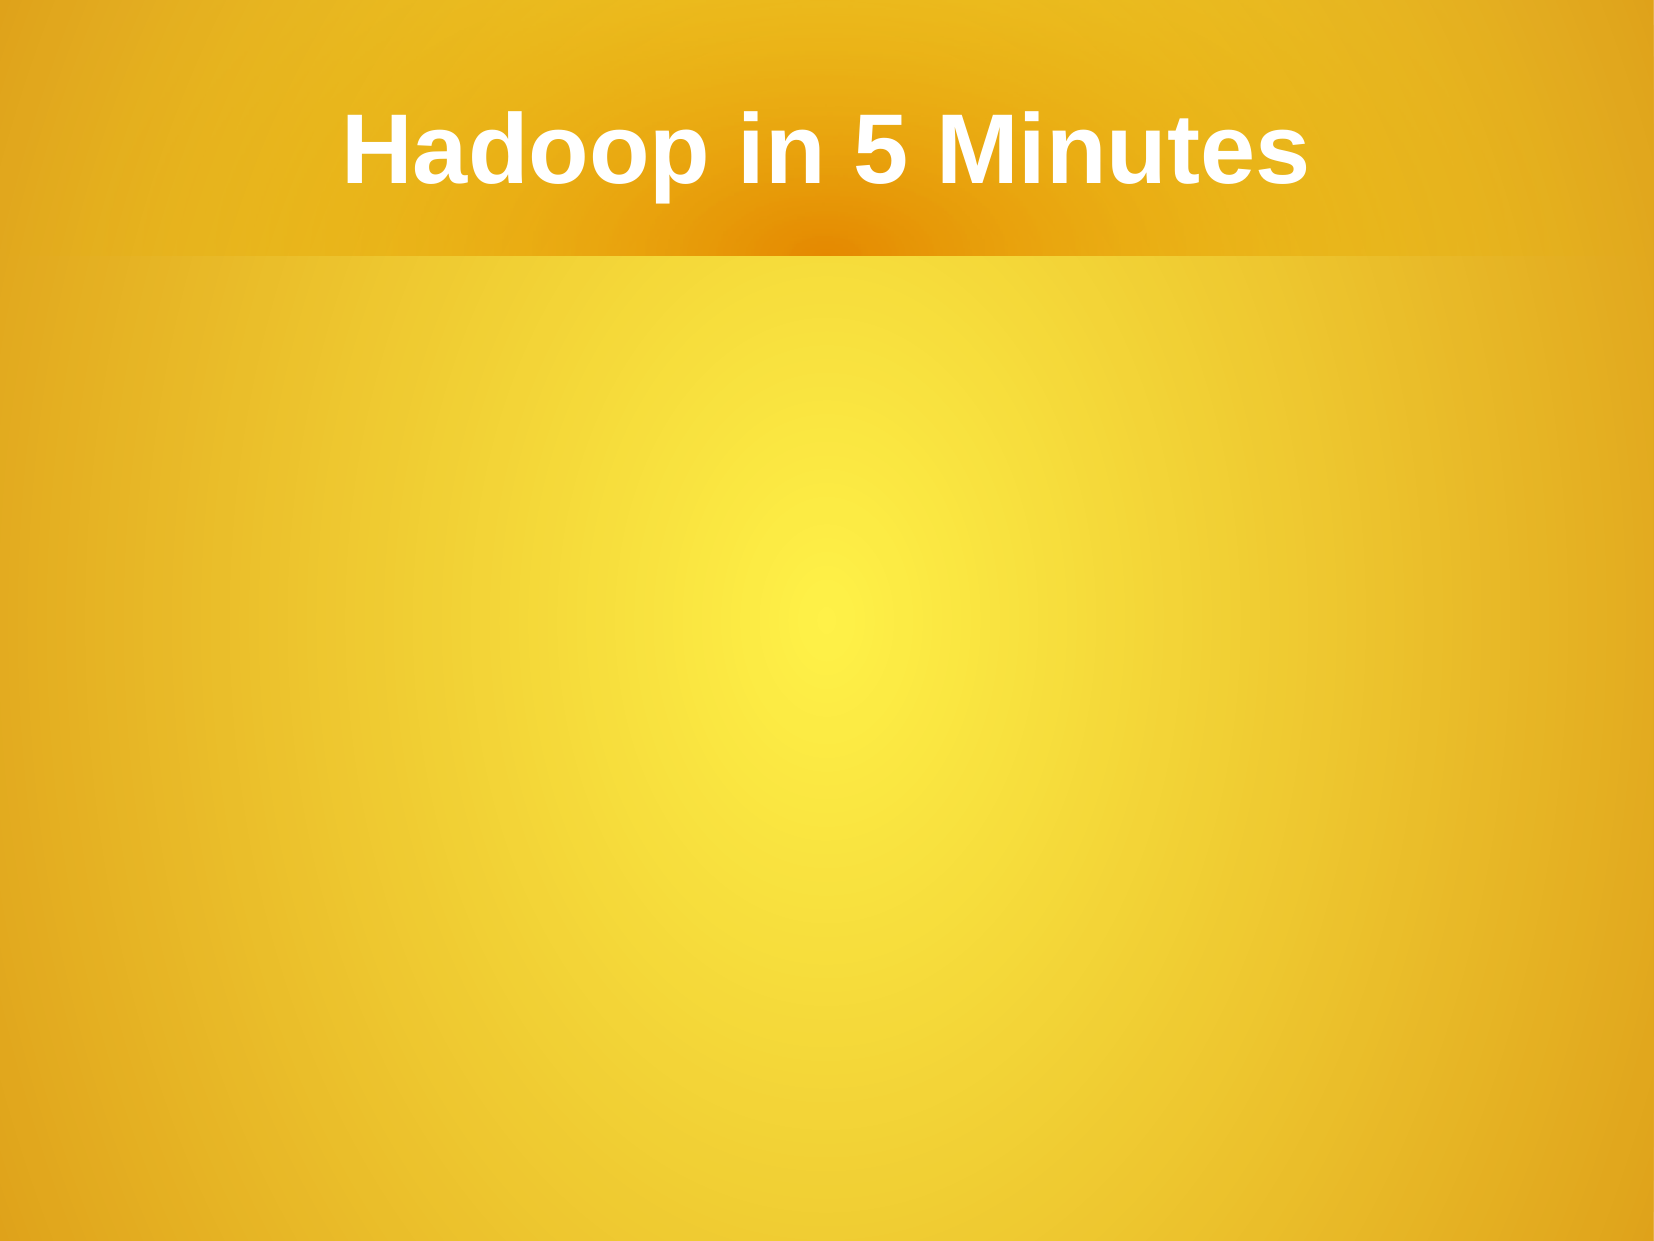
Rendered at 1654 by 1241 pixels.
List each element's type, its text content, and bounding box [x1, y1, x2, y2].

subtitle [82, 290, 1571, 1010]
title Hadoop in 5 Minutes [82, 47, 1571, 252]
